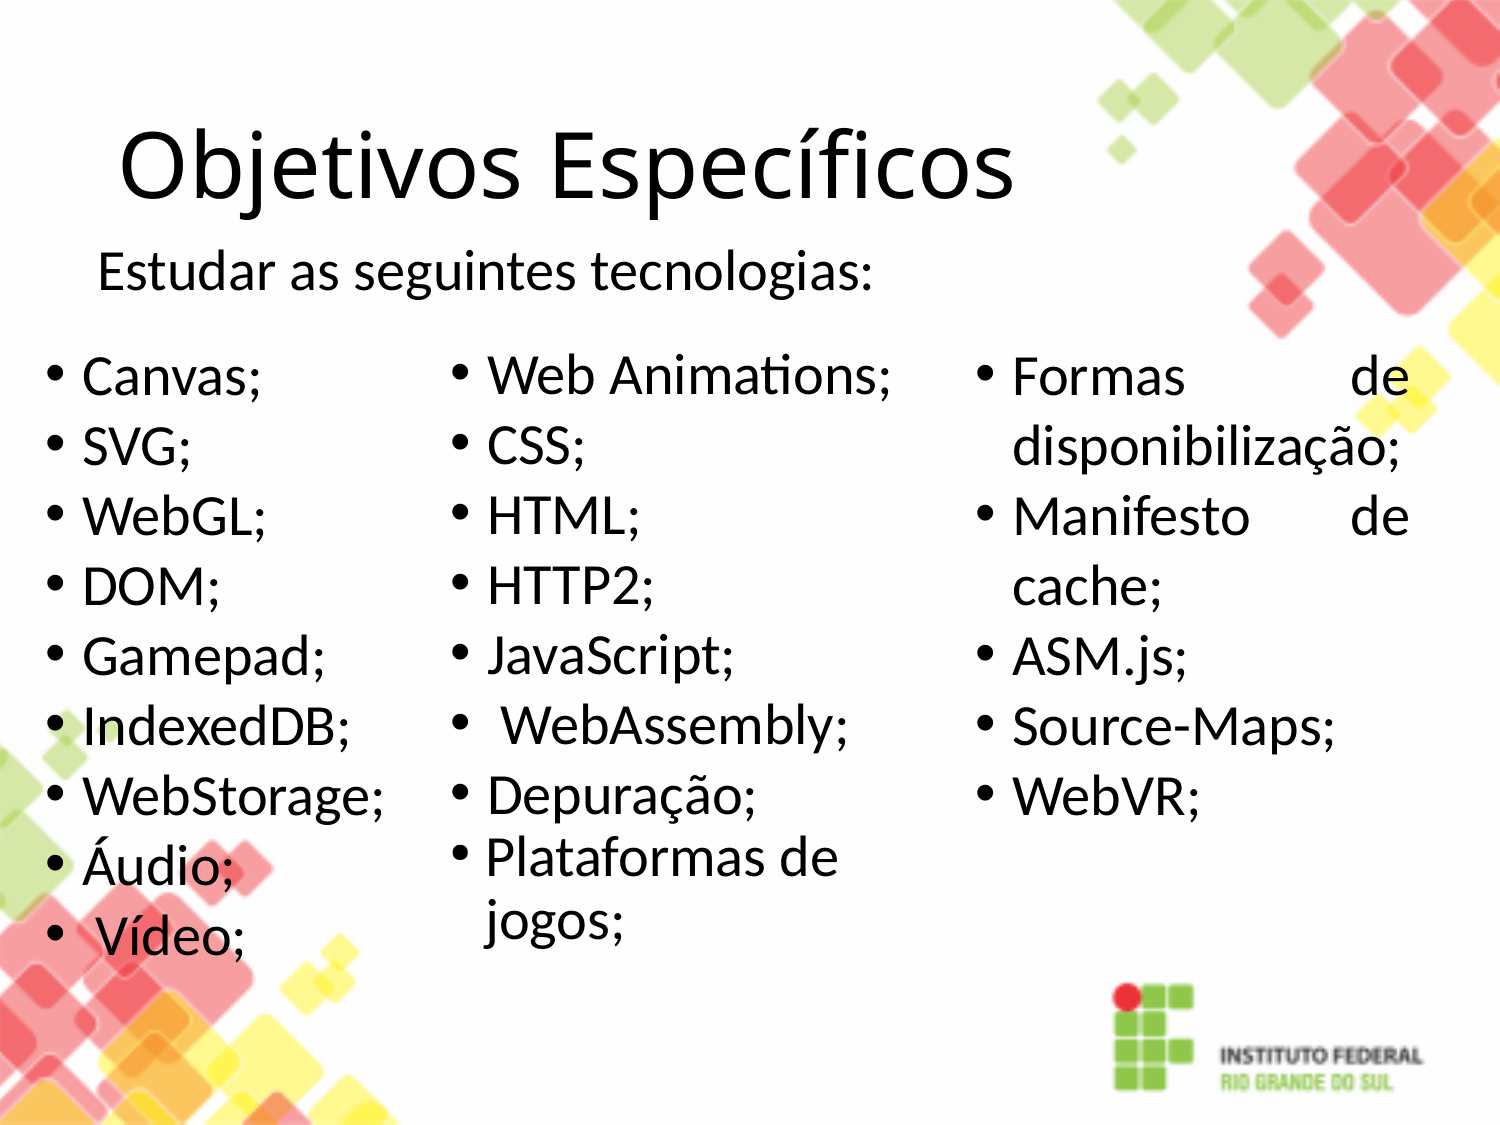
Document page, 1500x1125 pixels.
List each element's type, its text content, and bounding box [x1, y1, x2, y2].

picture [0, 0, 1500, 1125]
text_box Estudar as seguintes tecnologias: [45, 224, 1216, 315]
text_box Formas de disponibilização; Manifesto de cache; ASM.js; Source-Maps; WebVR; [960, 329, 1426, 991]
text_box Objetivos Específicos [103, 59, 1397, 278]
text_box Canvas; SVG; WebGL; DOM; Gamepad; IndexedDB; WebStorage; Áudio; Vídeo; [30, 329, 406, 1051]
text_box Web Animations; CSS; HTML; HTTP2; JavaScript; WebAssembly; Depuração; Plataformas de jogos; [435, 328, 931, 990]
